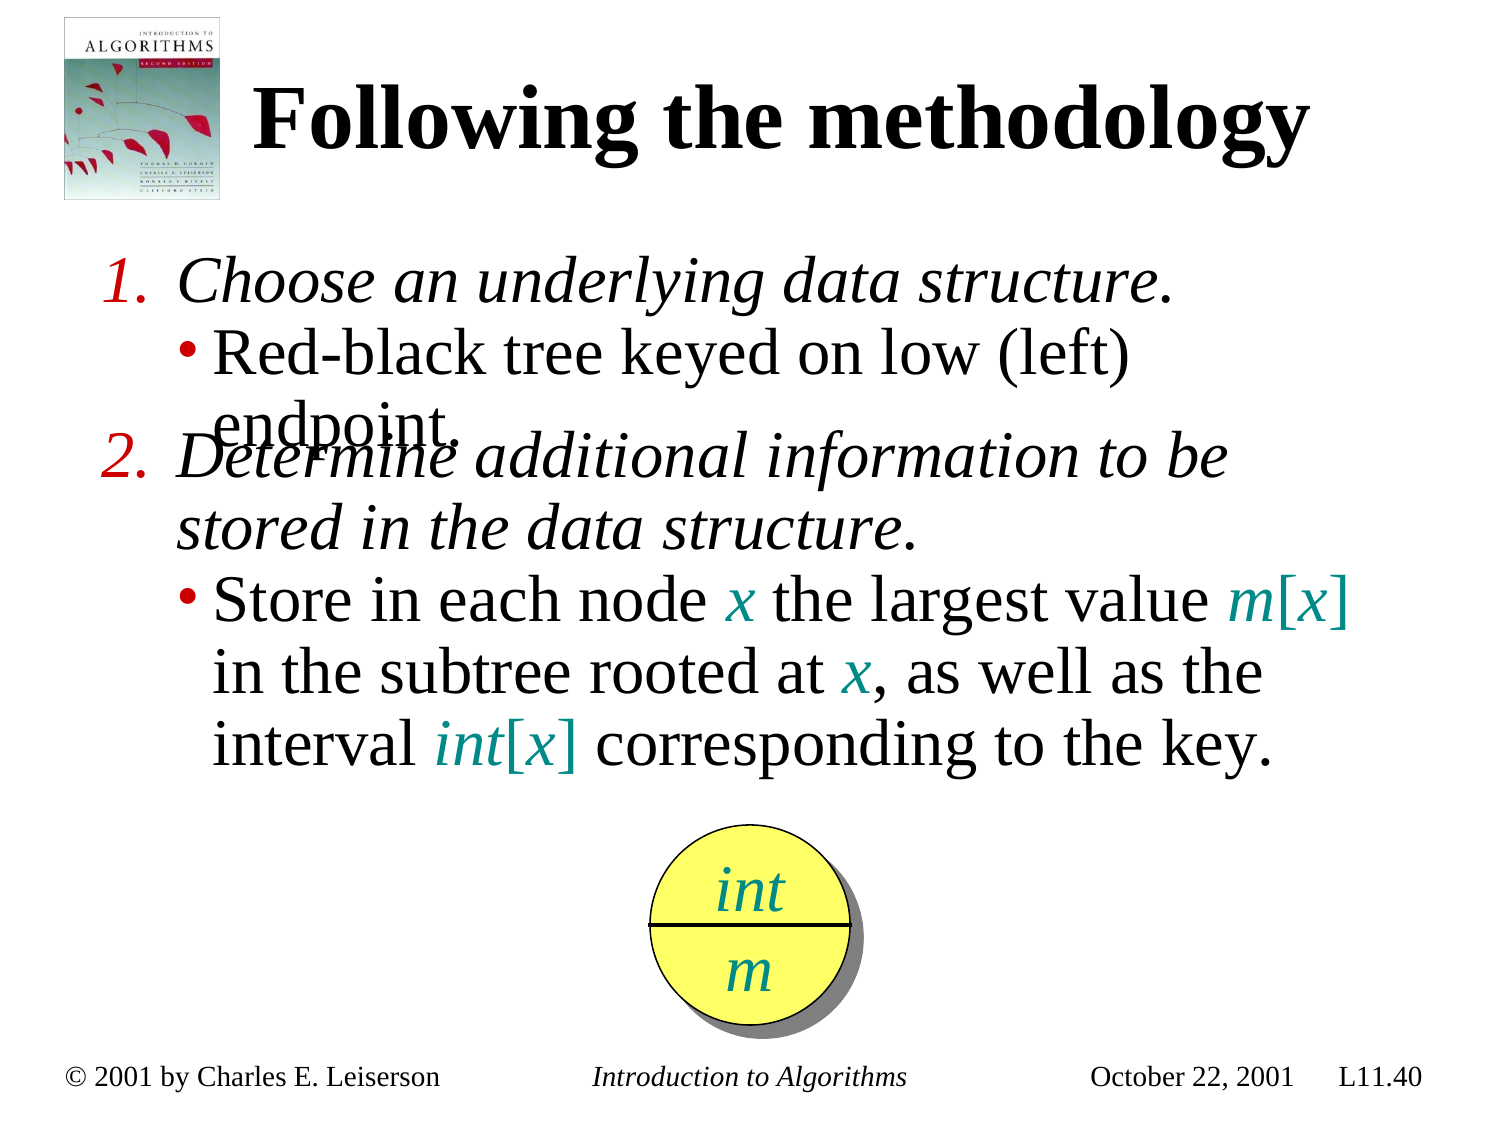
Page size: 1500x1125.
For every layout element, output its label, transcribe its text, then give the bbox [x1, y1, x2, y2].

picture [64, 17, 220, 200]
text_box int m [650, 824, 851, 923]
text_box Determine additional information to be stored in the data structure. Store in each node x the largest value m[x] in the subtree rooted at x, as well as the interval int[x] corresponding to the key. [86, 412, 1414, 788]
text_box October 22, 2001 L11.<number> [982, 1049, 1438, 1101]
text_box Introduction to Algorithms [577, 1049, 923, 1101]
text_box Choose an underlying data structure. Red-black tree keyed on low (left) endpoint. [86, 237, 1414, 412]
text_box int m [650, 927, 851, 1026]
title Following the methodology [237, 24, 1475, 213]
